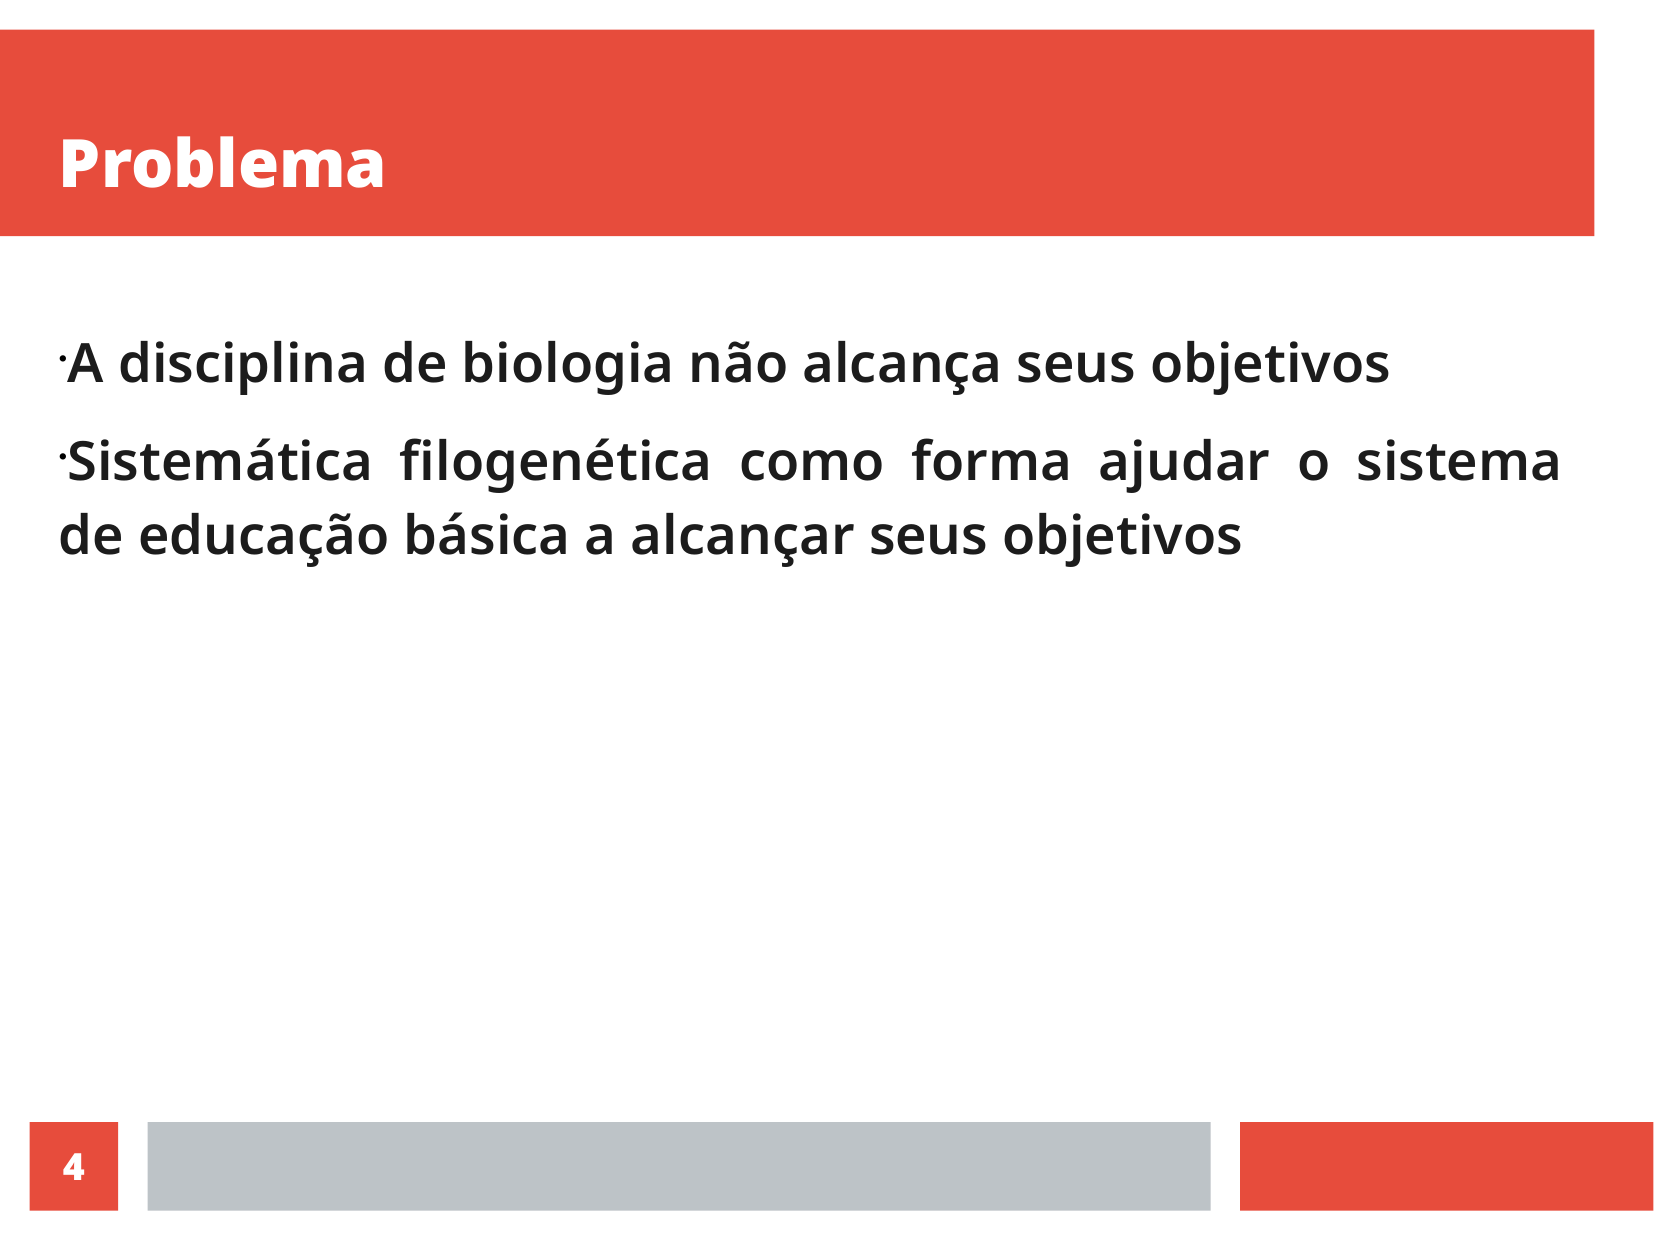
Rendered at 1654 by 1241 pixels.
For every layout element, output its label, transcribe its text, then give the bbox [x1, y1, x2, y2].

title Problema [59, 59, 1595, 207]
list A disciplina de biologia não alcança seus objetivos Sistemática filogenética como forma ajudar o sistema de educação básica a alcançar seus objetivos [59, 324, 1565, 1093]
